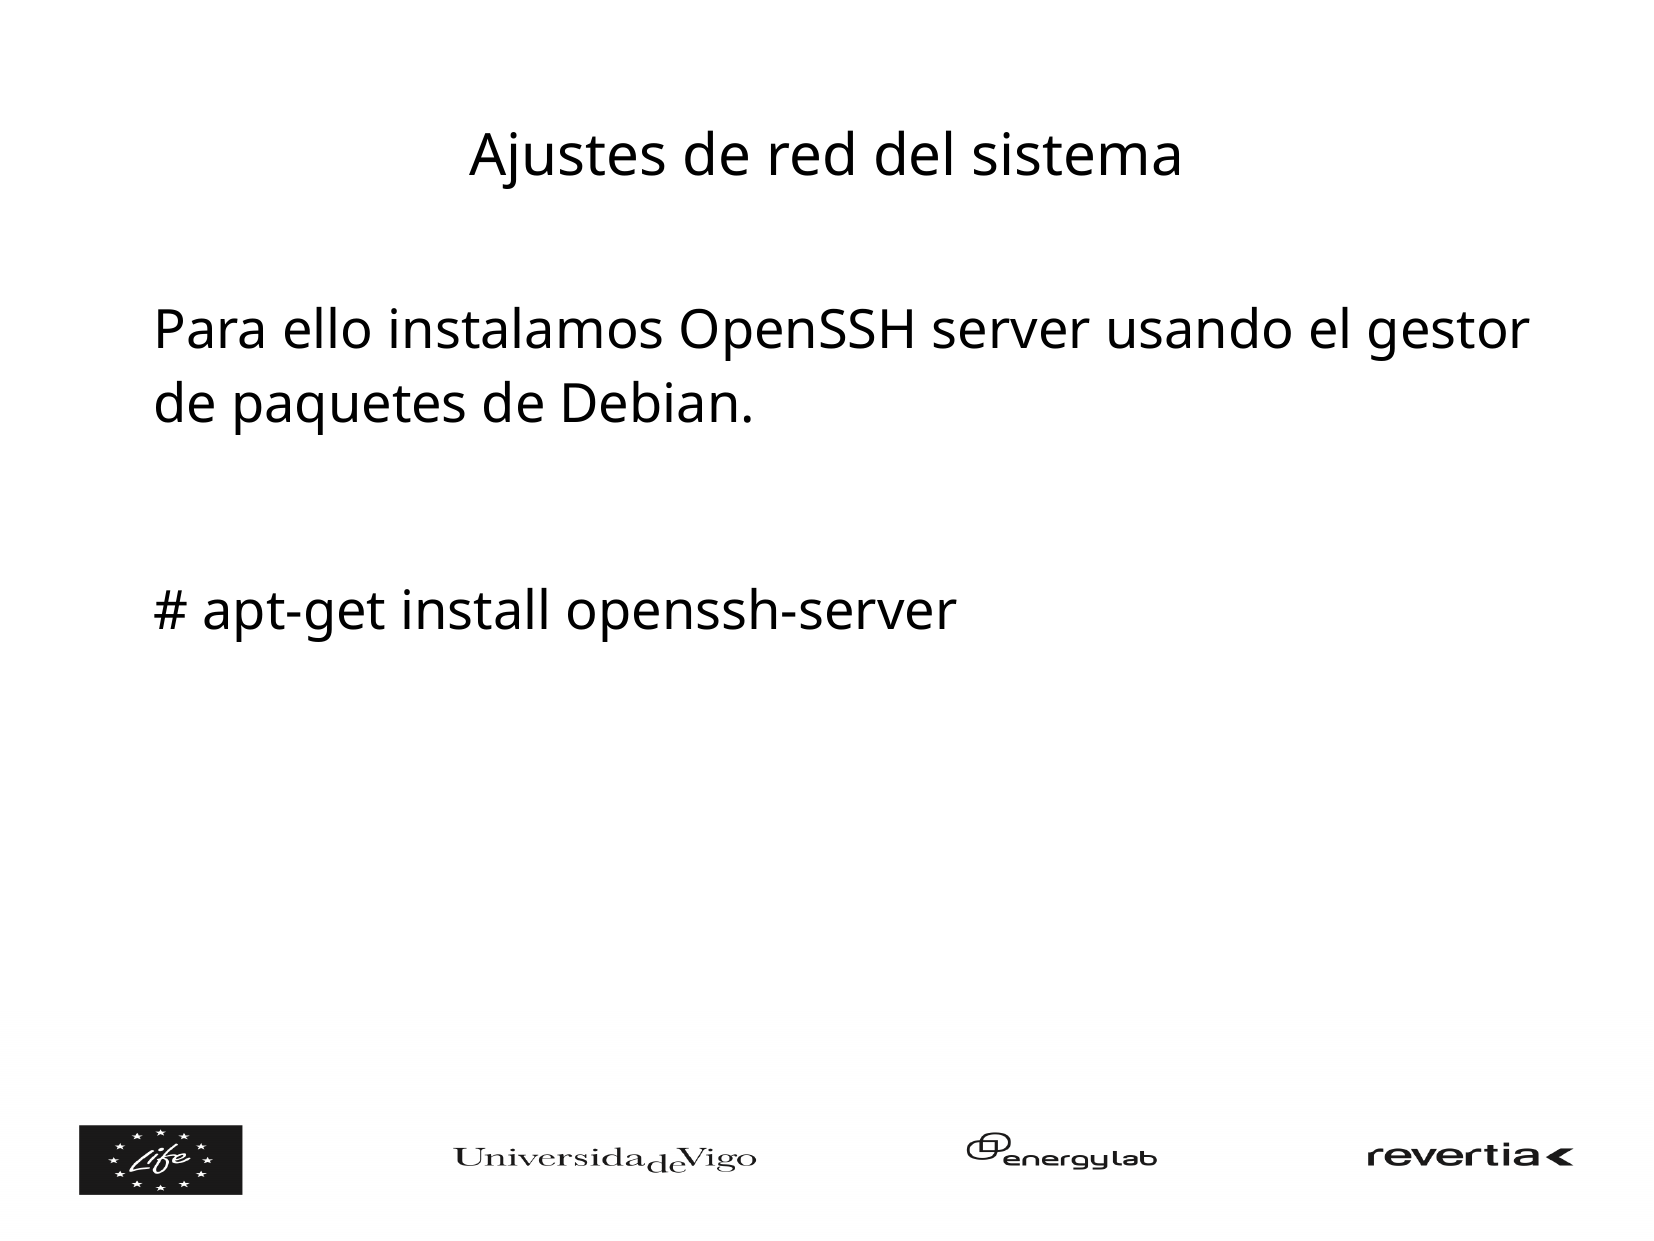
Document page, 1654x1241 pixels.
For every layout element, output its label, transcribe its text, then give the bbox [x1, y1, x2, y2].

picture [0, 1009, 1654, 1241]
list Para ello instalamos OpenSSH server usando el gestor de paquetes de Debian. # apt-get install openssh-server [82, 290, 1571, 1010]
title Ajustes de red del sistema [82, 49, 1571, 257]
